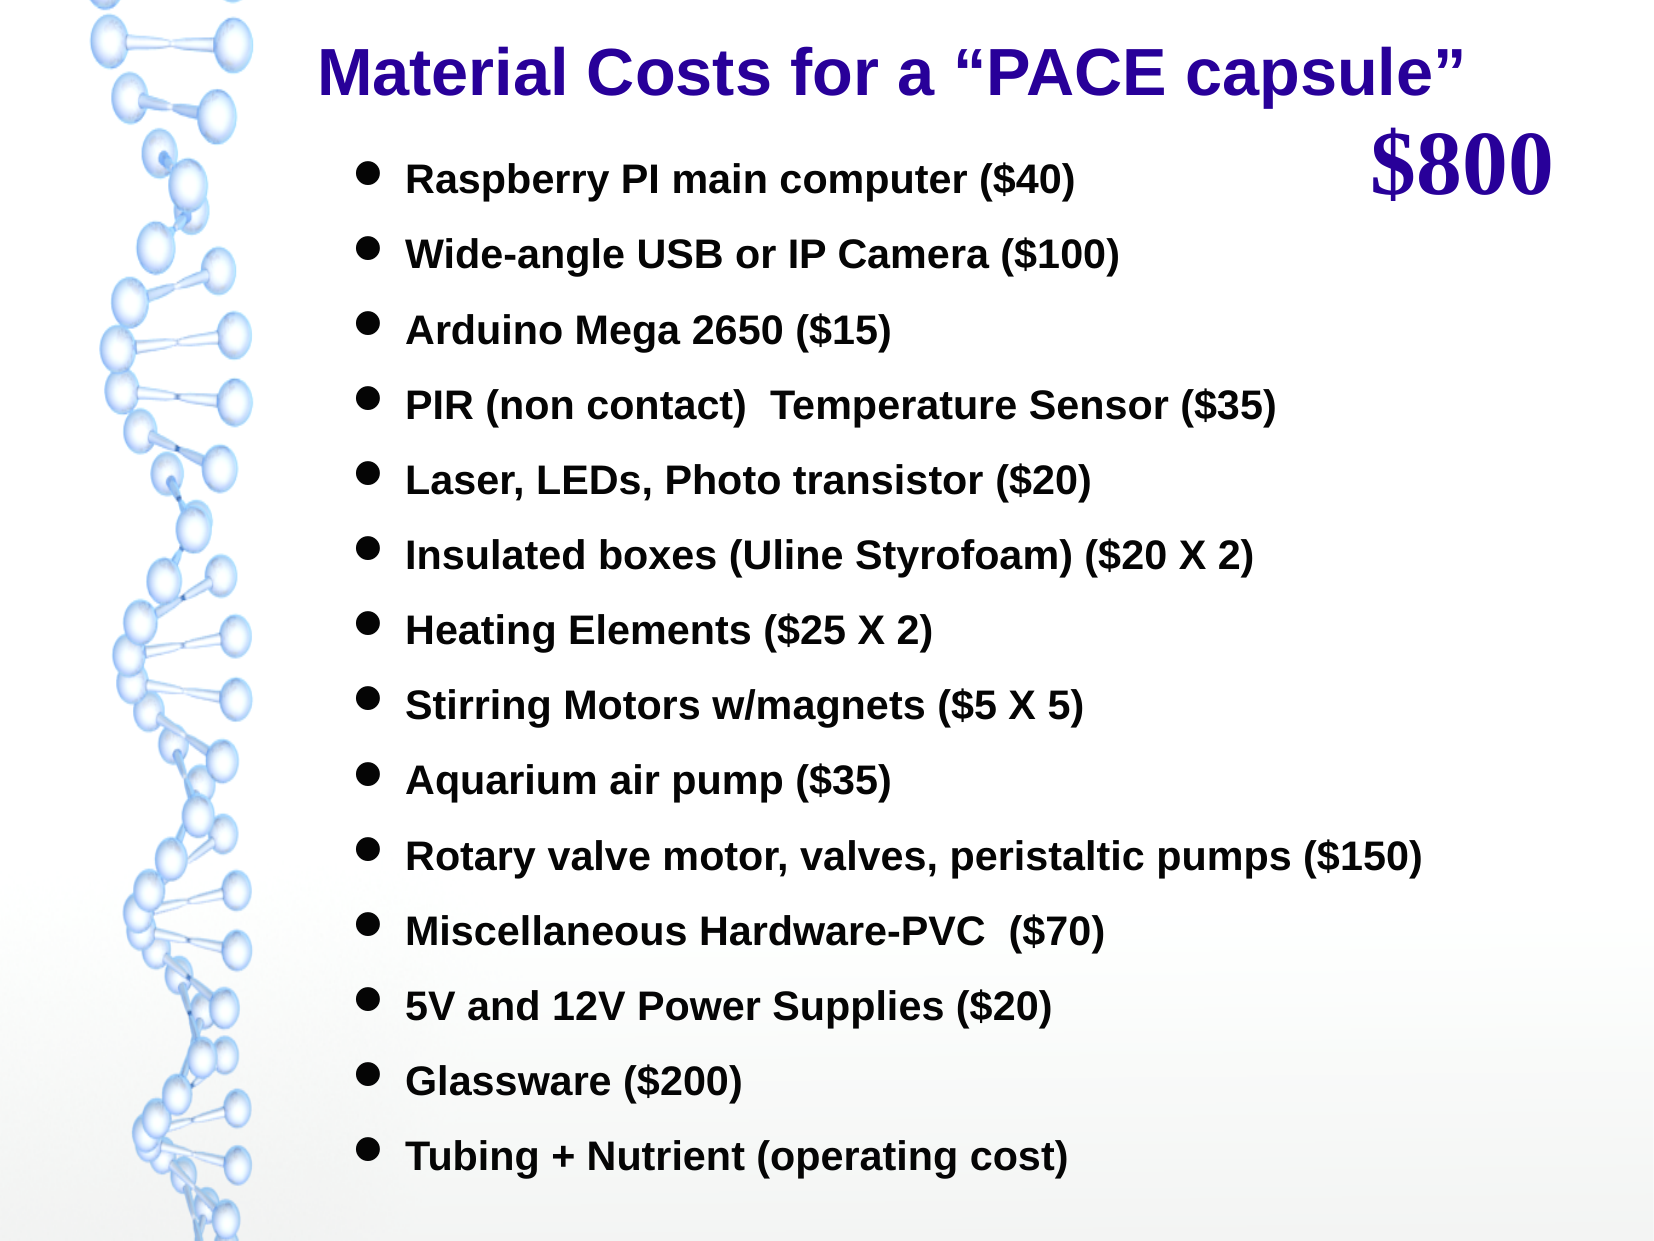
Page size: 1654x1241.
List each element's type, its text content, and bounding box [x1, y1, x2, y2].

title $800 [1305, 97, 1621, 226]
picture [0, 0, 1654, 1241]
title Material Costs for a “PACE capsule” [299, 15, 1486, 128]
list Raspberry PI main computer ($40) Wide-angle USB or IP Camera ($100) Arduino Mega 2650 ($15) PIR (non contact) Temperature Sensor ($35) Laser, LEDs, Photo transistor ($20) Insulated boxes (Uline Styrofoam) ($20 X 2) Heating Elements ($25 X 2) Stirring Motors w/magnets ($5 X 5) Aquarium air pump ($35) Rotary valve motor, valves, peristaltic pumps ($150) Miscellaneous Hardware-PVC ($70) 5V and 12V Power Supplies ($20) Glassware ($200) Tubing + Nutrient (operating cost) [335, 153, 1607, 1186]
